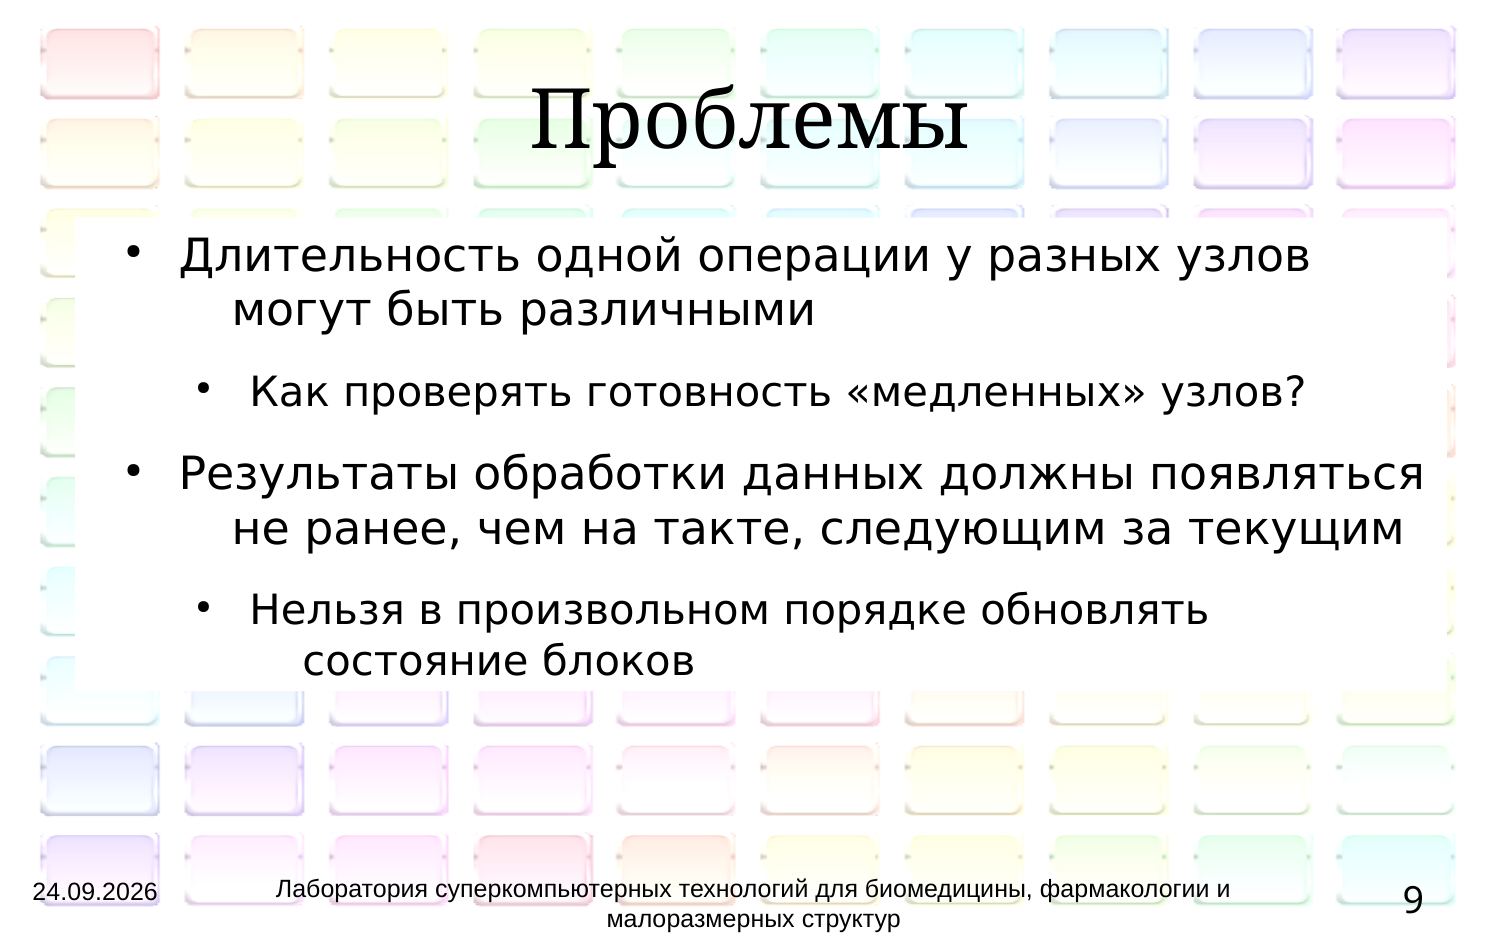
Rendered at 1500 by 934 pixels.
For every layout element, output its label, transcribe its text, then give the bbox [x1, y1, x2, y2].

text_box 18.11.2012 [17, 868, 184, 918]
text_box <number> [1387, 868, 1473, 918]
title Проблемы [75, 57, 1426, 173]
list Длительность одной операции у разных узлов могут быть различными Как проверять готовность «медленных» узлов? Результаты обработки данных должны появляться не ранее, чем на такте, следующим за текущим Нельзя в произвольном порядке обновлять состояние блоков [75, 217, 1447, 692]
picture [0, 0, 1500, 933]
text_box Лаборатория суперкомпьютерных технологий для биомедицины, фармакологии и малоразмерных структур [171, 864, 1338, 915]
